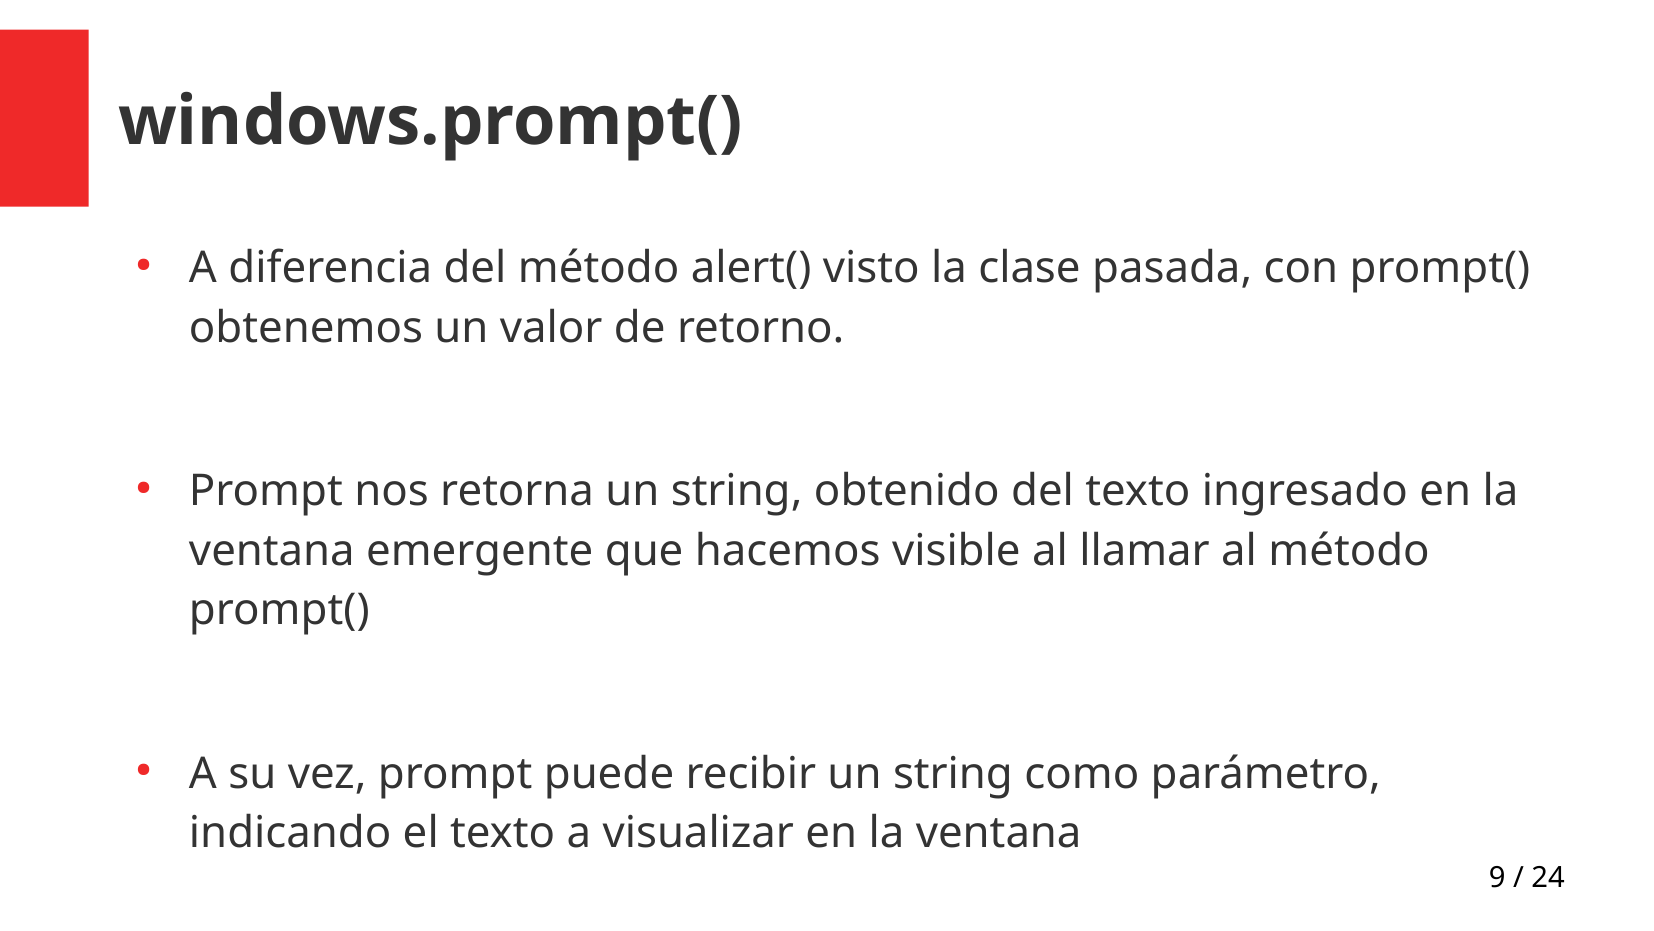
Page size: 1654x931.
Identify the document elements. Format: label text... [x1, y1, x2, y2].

list A diferencia del método alert() visto la clase pasada, con prompt() obtenemos un valor de retorno. Prompt nos retorna un string, obtenido del texto ingresado en la ventana emergente que hacemos visible al llamar al método prompt() A su vez, prompt puede recibir un string como parámetro, indicando el texto a visualizar en la ventana [118, 236, 1595, 798]
title windows.prompt() [118, 29, 1595, 207]
